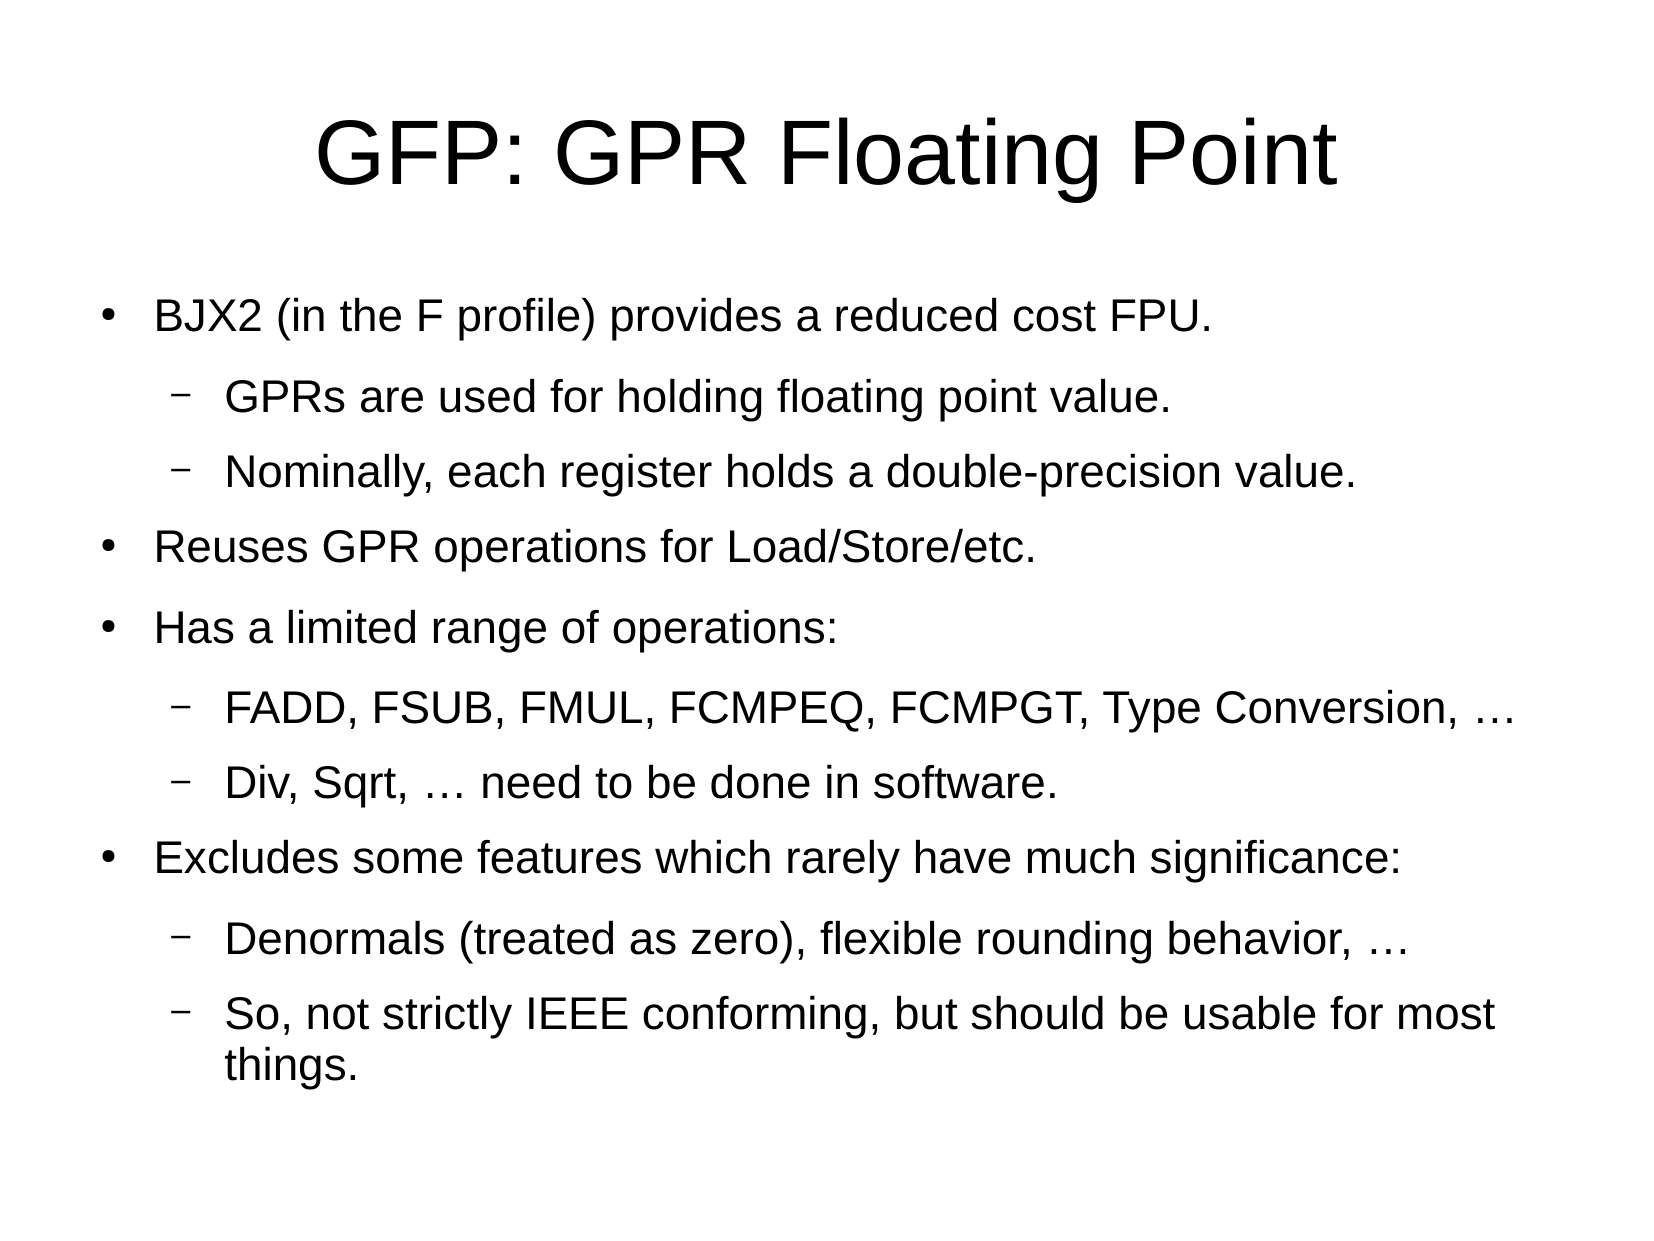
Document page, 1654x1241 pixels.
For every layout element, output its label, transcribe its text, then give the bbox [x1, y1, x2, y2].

title GFP: GPR Floating Point [82, 49, 1571, 257]
list BJX2 (in the F profile) provides a reduced cost FPU. GPRs are used for holding floating point value. Nominally, each register holds a double-precision value. Reuses GPR operations for Load/Store/etc. Has a limited range of operations: FADD, FSUB, FMUL, FCMPEQ, FCMPGT, Type Conversion, … Div, Sqrt, … need to be done in software. Excludes some features which rarely have much significance: Denormals (treated as zero), flexible rounding behavior, … So, not strictly IEEE conforming, but should be usable for most things. [82, 290, 1571, 1109]
